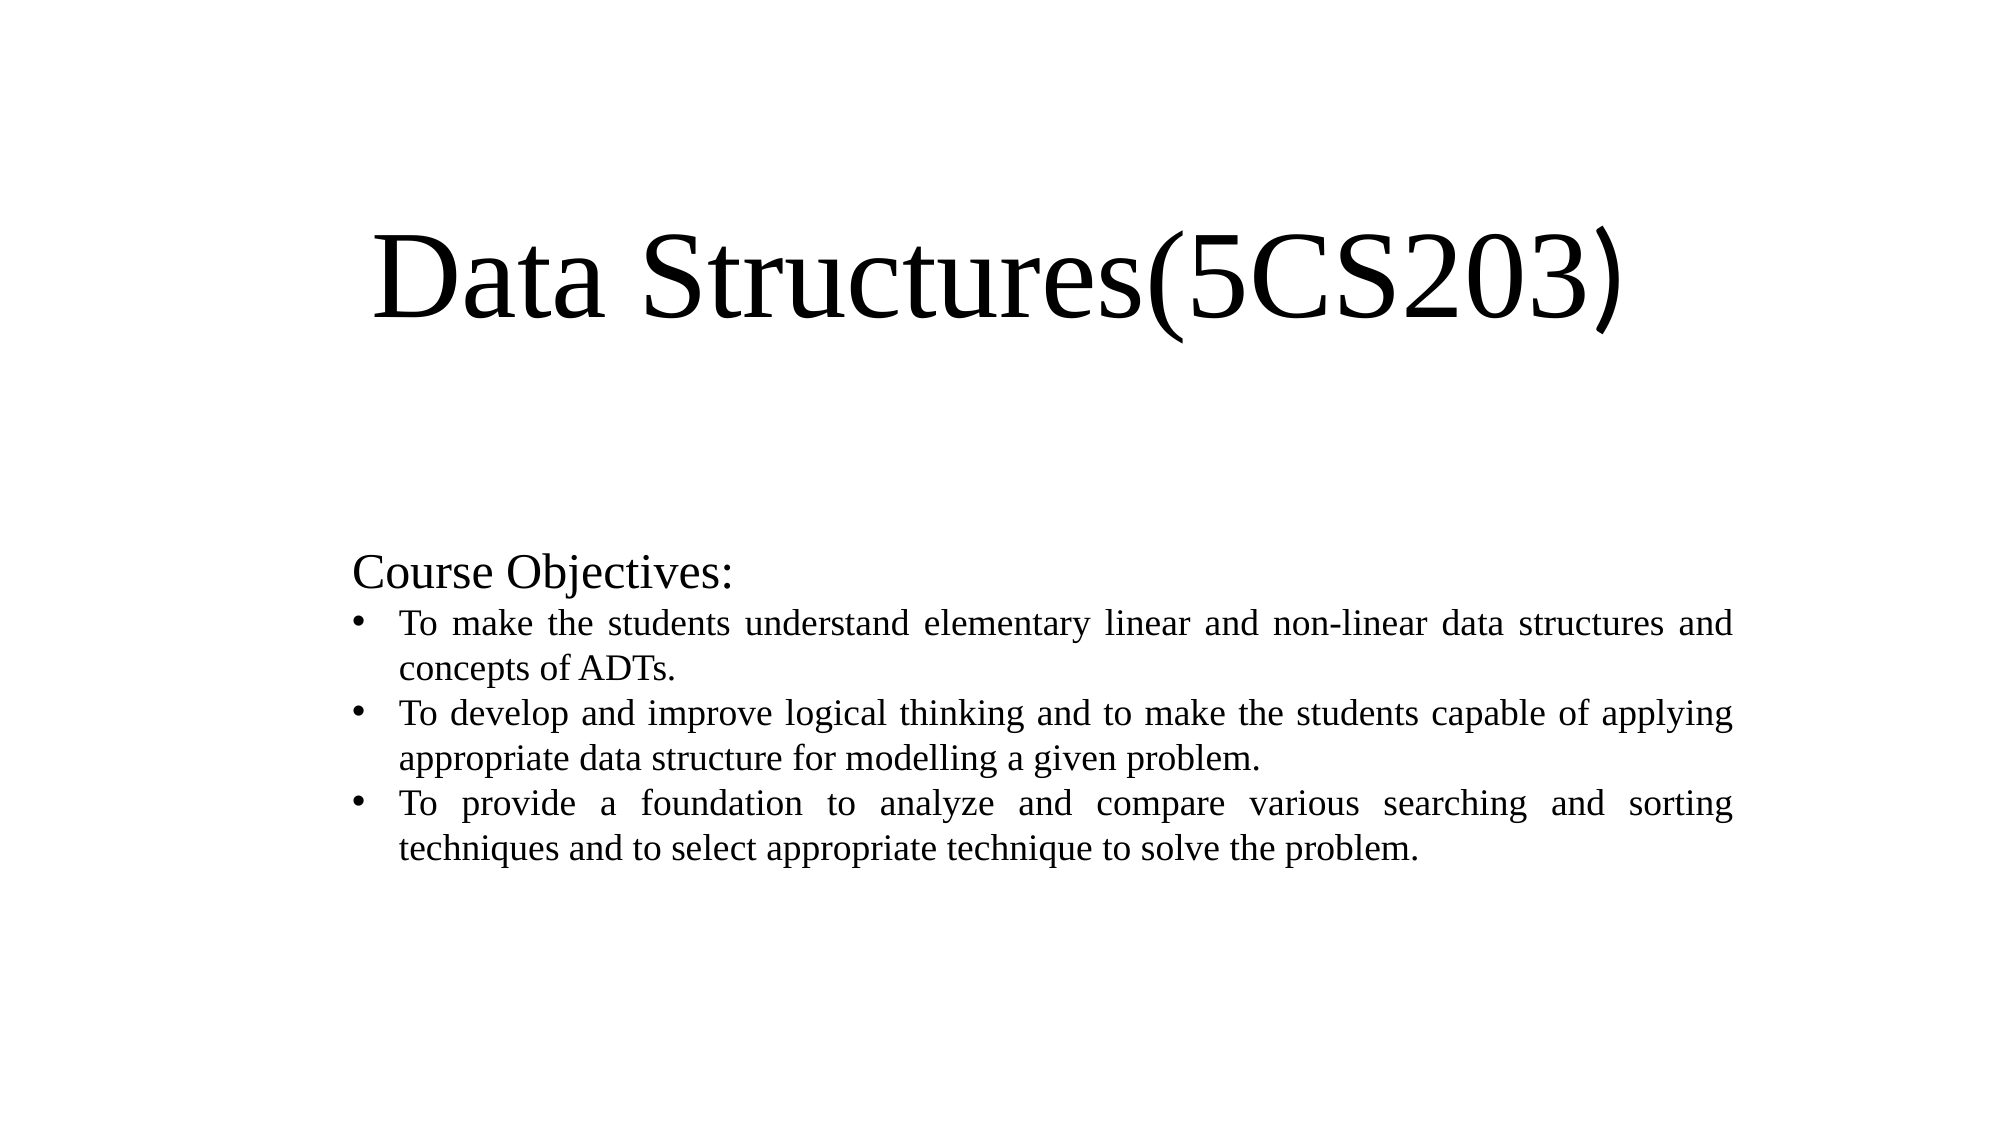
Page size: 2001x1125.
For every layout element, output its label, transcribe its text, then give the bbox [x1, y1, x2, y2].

title Data Structures(5CS203) [249, 184, 1750, 352]
text_box Course Objectives: To make the students understand elementary linear and non-linear data structures and concepts of ADTs. To develop and improve logical thinking and to make the students capable of applying appropriate data structure for modelling a given problem. To provide a foundation to analyze and compare various searching and sorting techniques and to select appropriate technique to solve the problem. [337, 530, 1750, 876]
